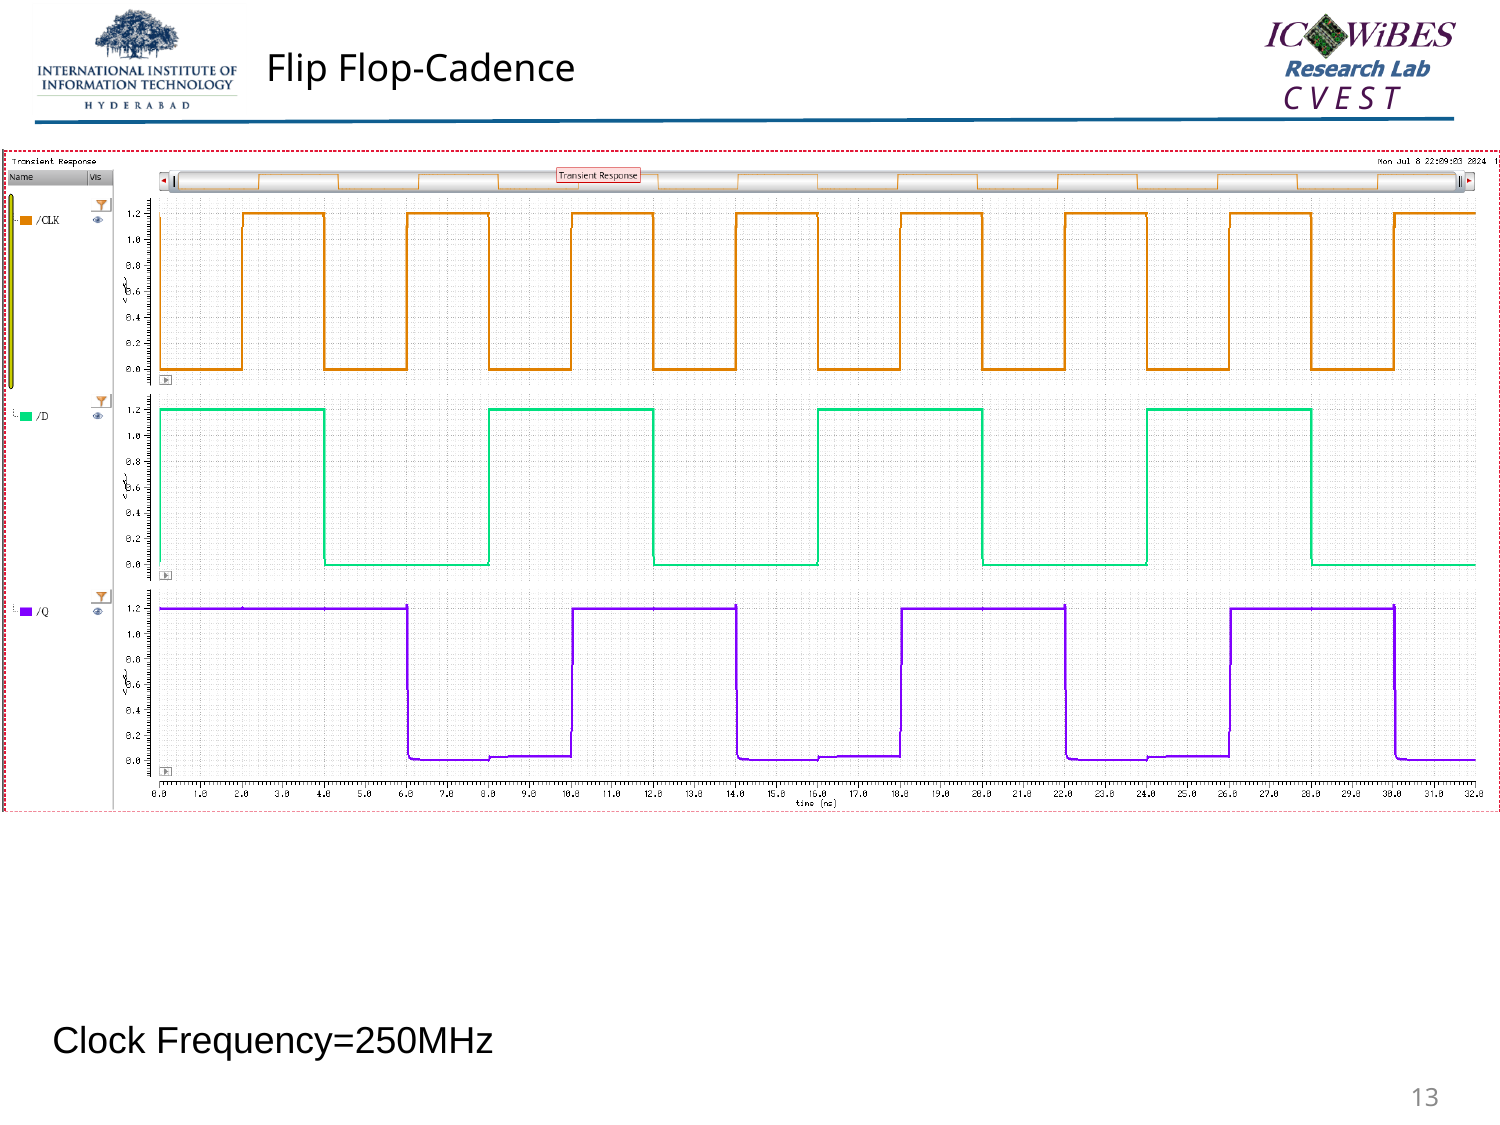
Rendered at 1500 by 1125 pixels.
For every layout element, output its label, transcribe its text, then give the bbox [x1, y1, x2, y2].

title Flip Flop-Cadence [251, 23, 1195, 110]
text_box Clock Frequency=250MHz [37, 1012, 510, 1070]
slide_number <number> [1329, 1074, 1455, 1123]
picture [1261, 12, 1458, 82]
picture [0, 149, 1500, 812]
picture [31, 2, 247, 115]
